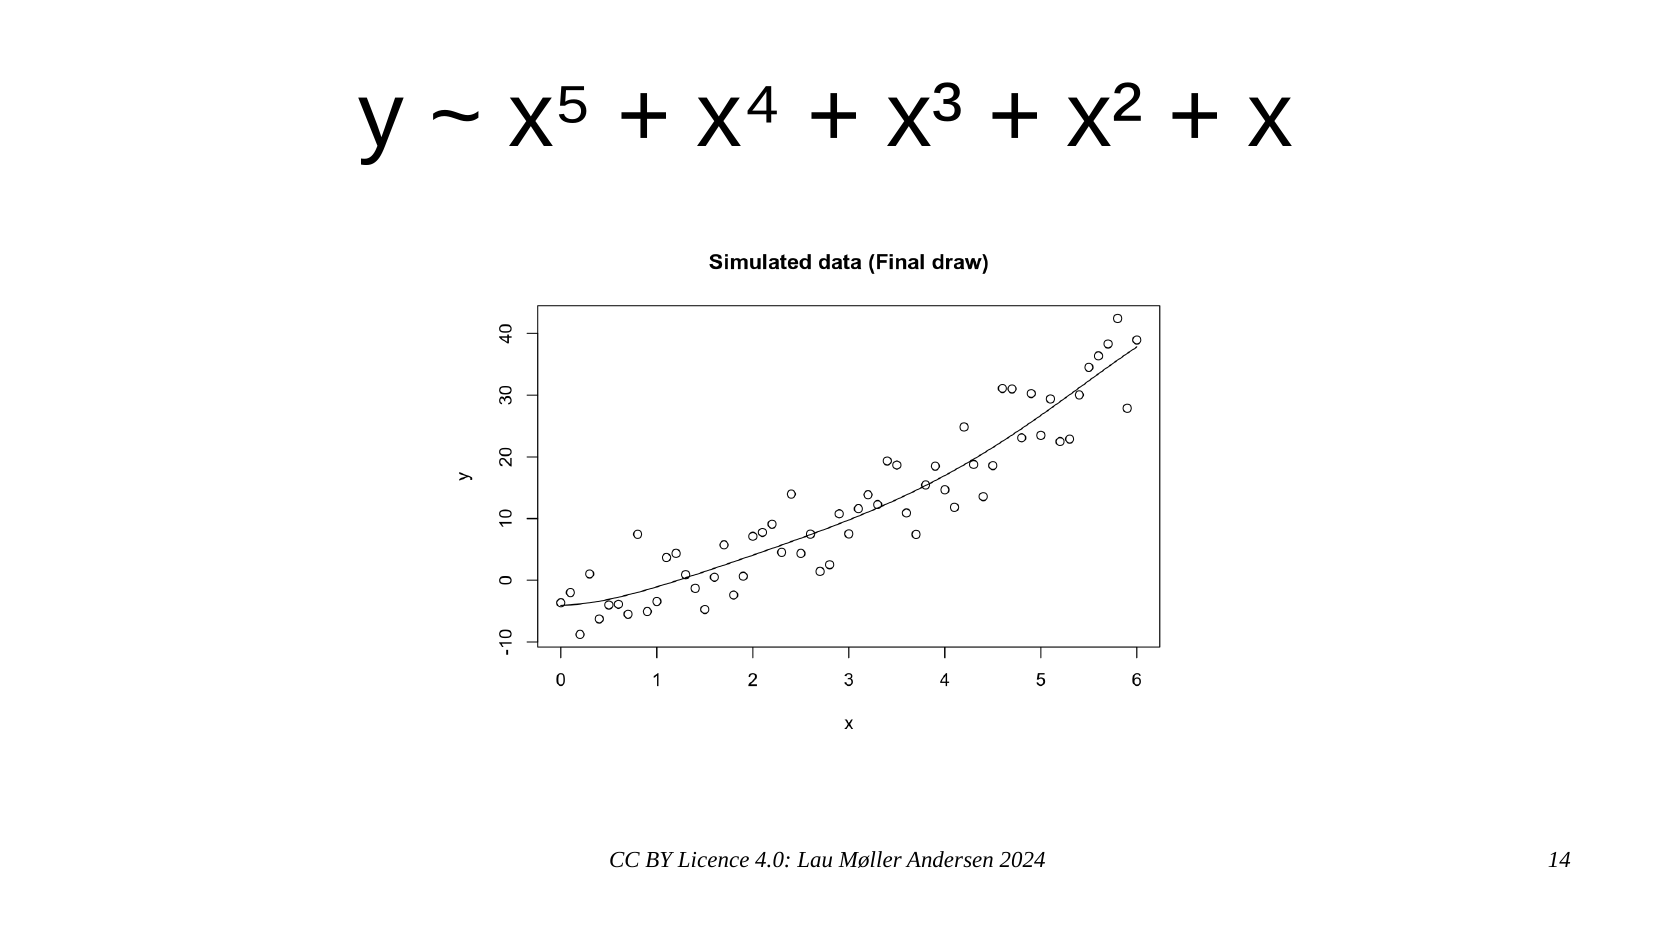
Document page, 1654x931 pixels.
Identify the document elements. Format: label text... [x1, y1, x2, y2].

title y ~ x⁵ + x⁴ + x³ + x² + x [82, 37, 1571, 193]
picture [449, 217, 1205, 758]
